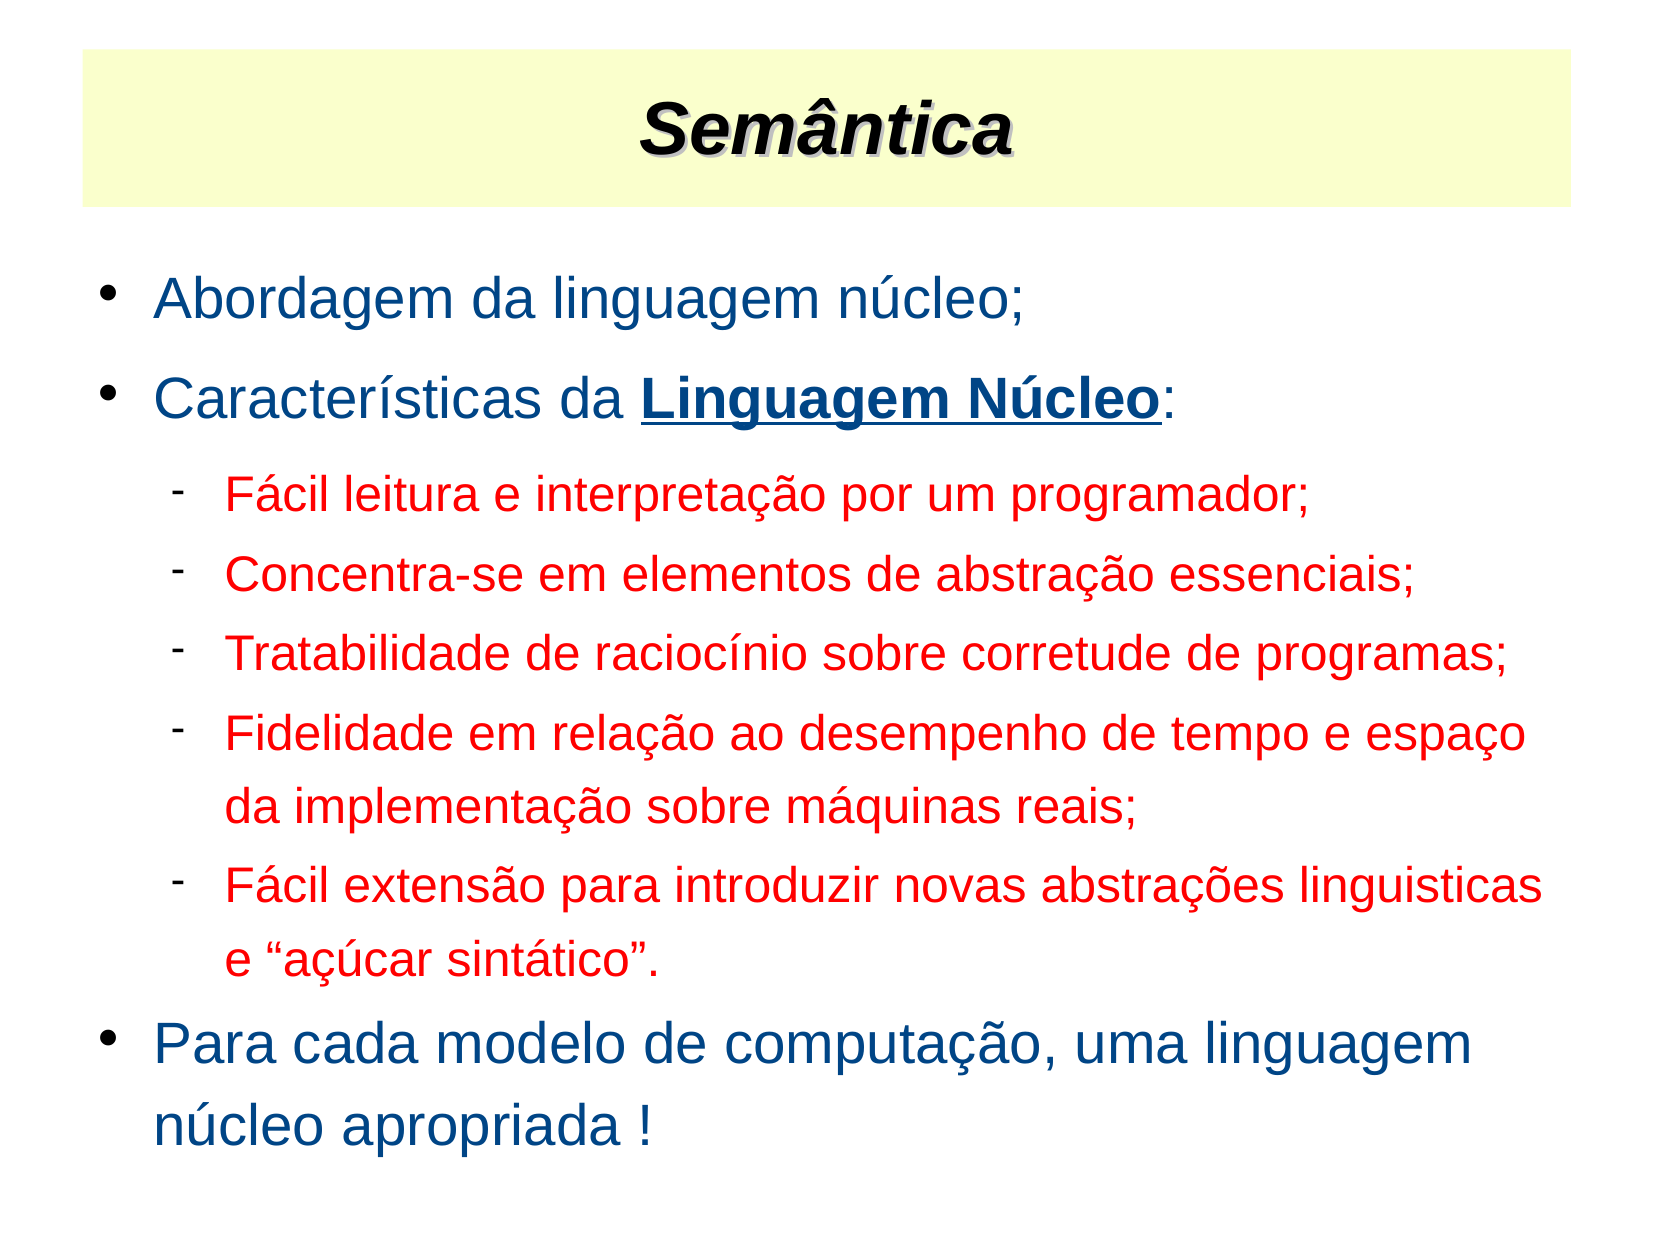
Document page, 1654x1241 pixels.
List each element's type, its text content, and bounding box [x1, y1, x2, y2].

list Abordagem da linguagem núcleo; Características da Linguagem Núcleo: Fácil leitura e interpretação por um programador; Concentra-se em elementos de abstração essenciais; Tratabilidade de raciocínio sobre corretude de programas; Fidelidade em relação ao desempenho de tempo e espaço da implementação sobre máquinas reais; Fácil extensão para introduzir novas abstrações linguisticas e “açúcar sintático”. Para cada modelo de computação, uma linguagem núcleo apropriada ! [82, 265, 1571, 1160]
title Semântica [82, 49, 1571, 207]
